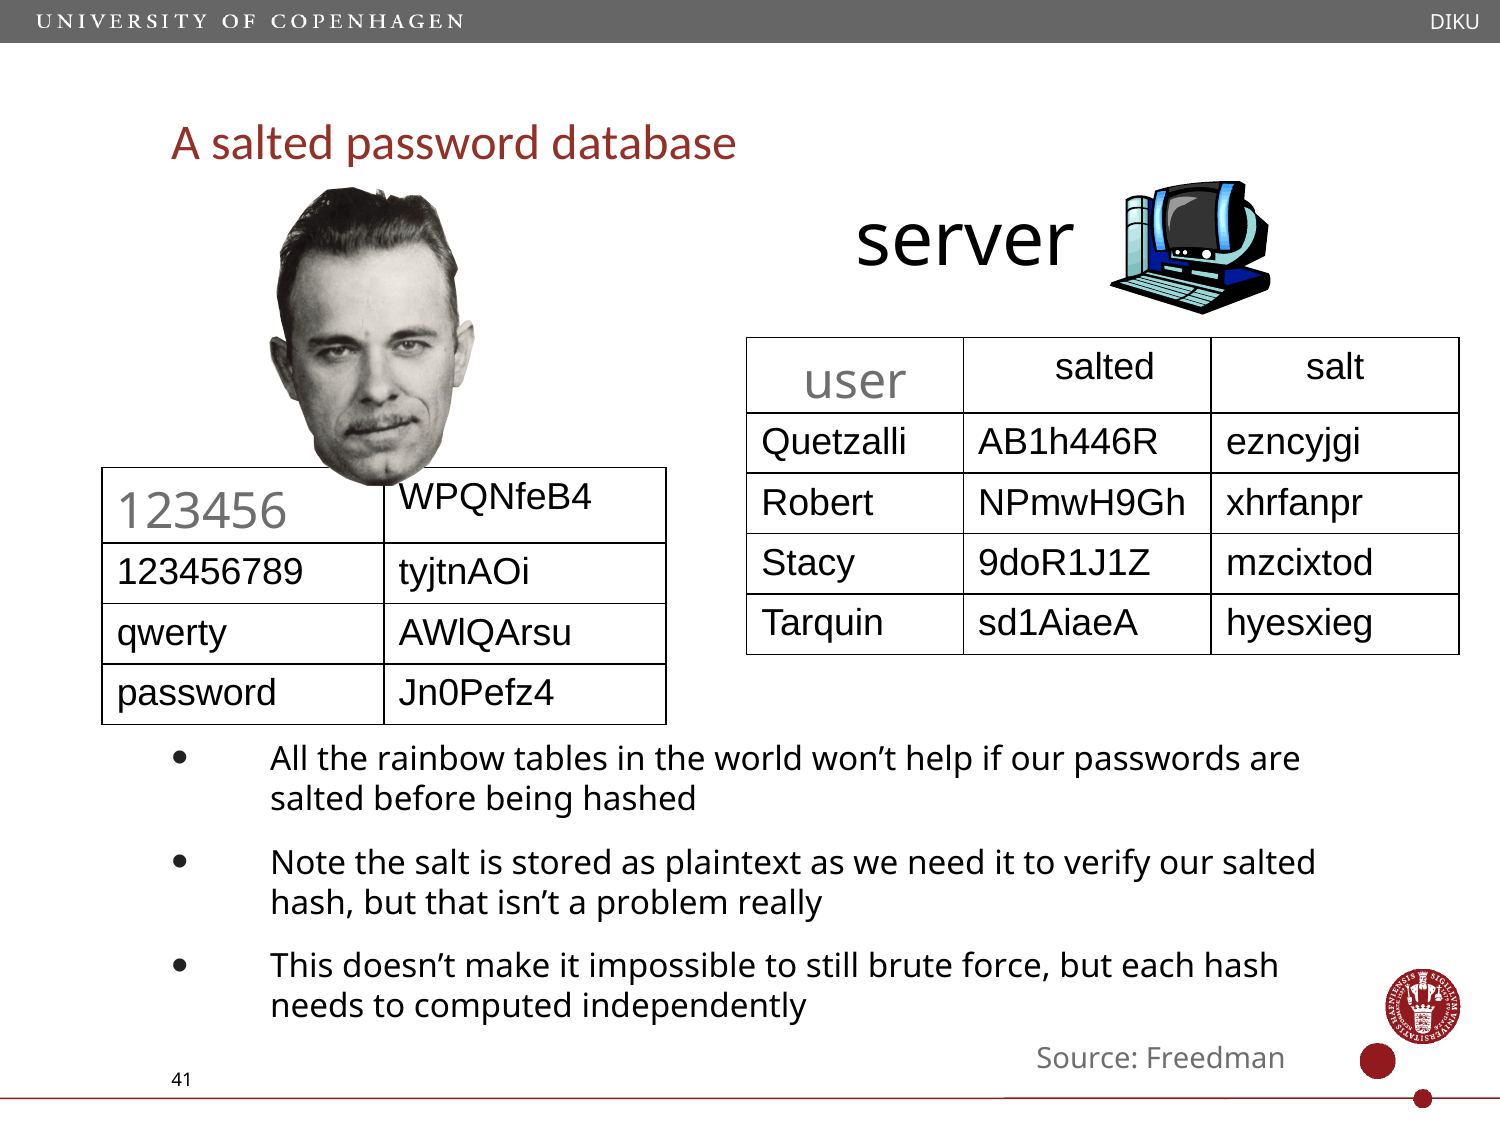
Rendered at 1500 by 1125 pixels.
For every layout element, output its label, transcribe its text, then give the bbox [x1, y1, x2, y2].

table_cell Quetzalli [747, 414, 963, 472]
table_header user [747, 338, 963, 412]
table_cell ezncyjgi [1212, 414, 1458, 472]
table_cell Tarquin [747, 595, 963, 654]
table_cell Robert [747, 474, 963, 533]
picture [0, 910, 1500, 1122]
table_header WPQNfeB4 [418, 486, 429, 506]
table_cell Stacy [747, 534, 963, 593]
picture [269, 187, 475, 486]
text_box server [890, 198, 1041, 274]
text_box All the rainbow tables in the world won’t help if our passwords are salted before being hashed Note the salt is stored as plaintext as we need it to verify our salted hash, but that isn’t a problem really This doesn’t make it impossible to still brute force, but each hash needs to computed independently [171, 737, 1330, 1021]
text_box A salted password database [171, 75, 1329, 171]
table_header WPQNfeB4 [403, 486, 413, 504]
table_cell 123456789 [103, 544, 383, 603]
text_box <number> [171, 1067, 522, 1092]
table_cell sd1AiaeA [964, 595, 1210, 654]
text_box Source: Freedman [1021, 1031, 1341, 1083]
text_box DIKU [469, 0, 1495, 43]
table_cell 9doR1J1Z [964, 534, 1210, 593]
table_cell hyesxieg [1212, 595, 1458, 654]
table_header 123456 [103, 468, 383, 542]
table_cell xhrfanpr [1212, 474, 1458, 533]
picture [1109, 179, 1273, 315]
table_header salt [1212, 338, 1458, 412]
table_cell Jn0Pefz4 [385, 665, 665, 724]
table_cell password [103, 665, 383, 724]
table_cell qwerty [103, 604, 383, 663]
table_cell NPmwH9Gh [964, 474, 1210, 533]
table_cell AB1h446R [964, 414, 1210, 472]
table_header WPQNfeB4 [464, 486, 483, 507]
table_header WPQNfeB4 [385, 468, 665, 542]
table_cell tyjtnAOi [385, 544, 665, 603]
table_cell mzcixtod [1212, 534, 1458, 593]
table_header salted [964, 338, 1210, 412]
table_cell AWlQArsu [385, 604, 665, 663]
